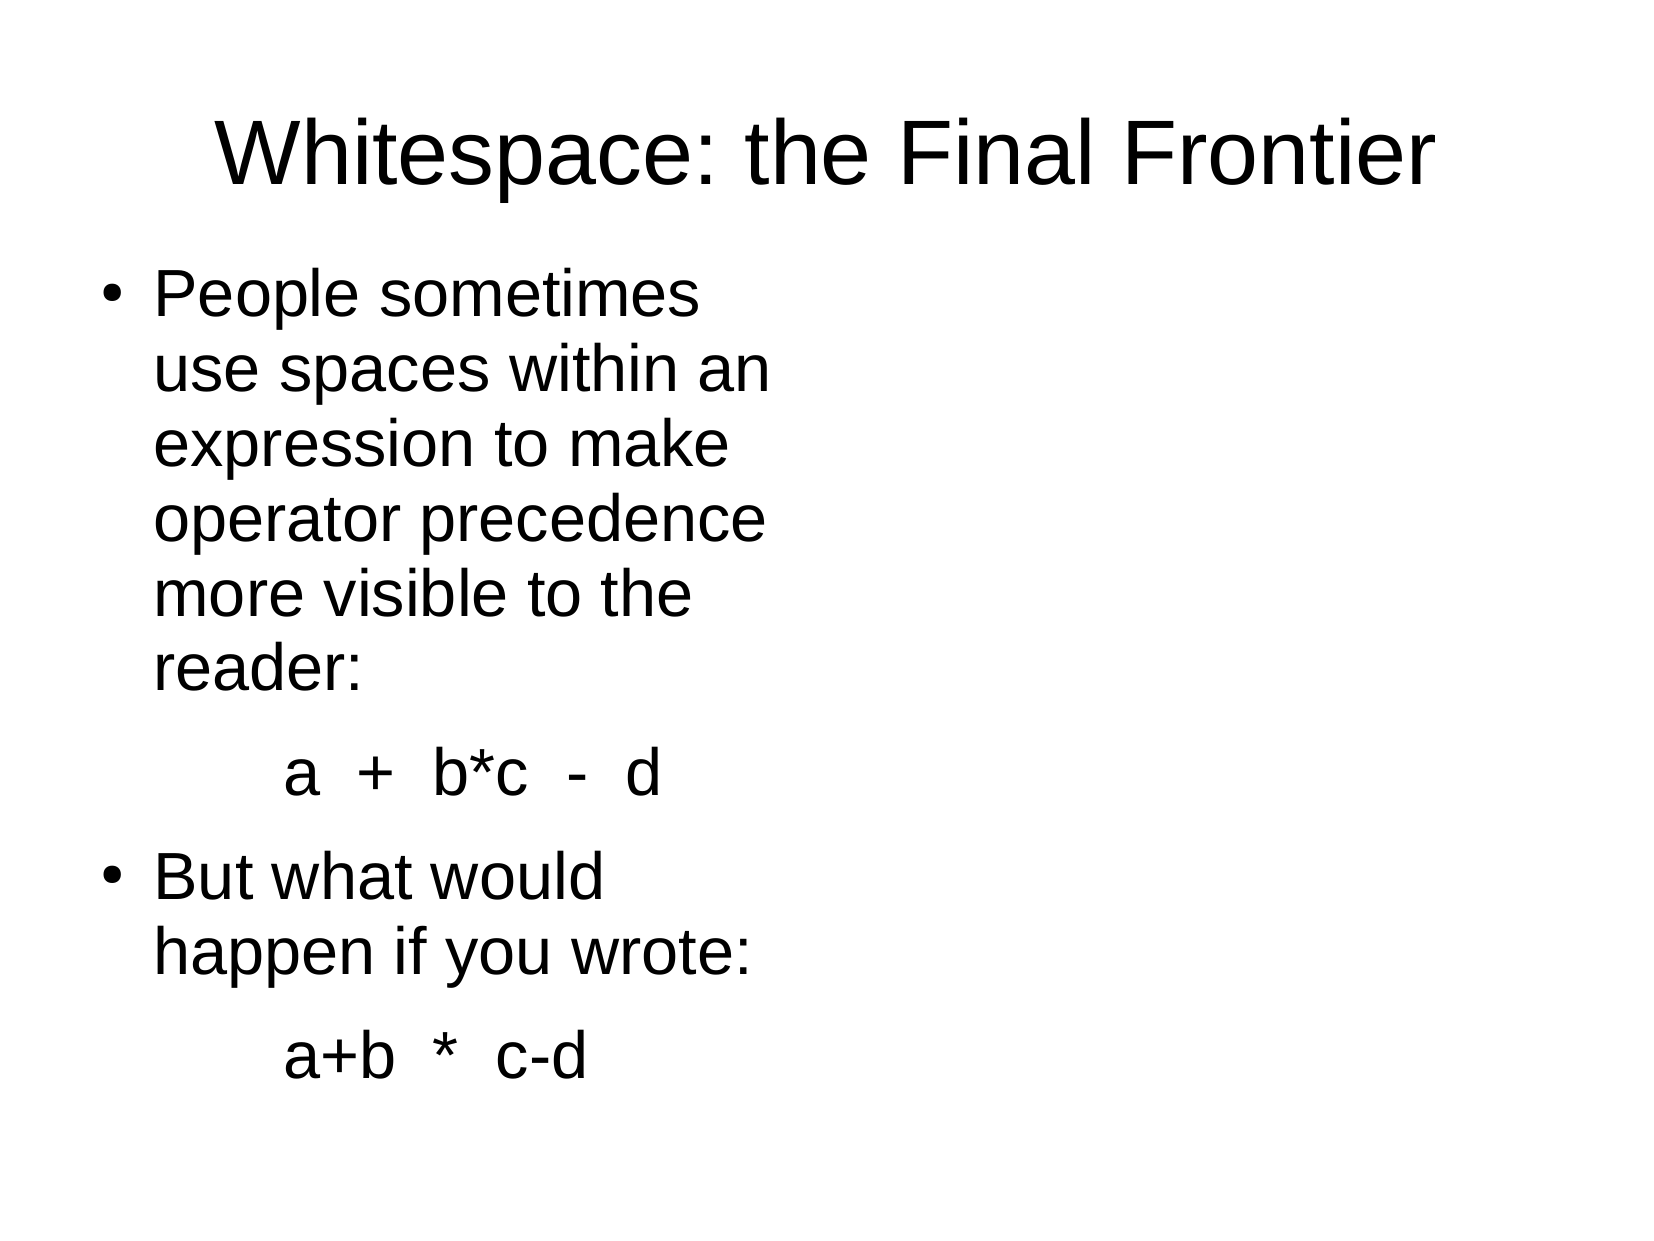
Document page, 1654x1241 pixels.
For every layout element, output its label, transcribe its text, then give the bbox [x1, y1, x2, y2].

list People sometimes use spaces within an expression to make operator precedence more visible to the reader: a + b*c - d But what would happen if you wrote: a+b * c-d [82, 256, 793, 1201]
title Whitespace: the Final Frontier [82, 49, 1571, 257]
